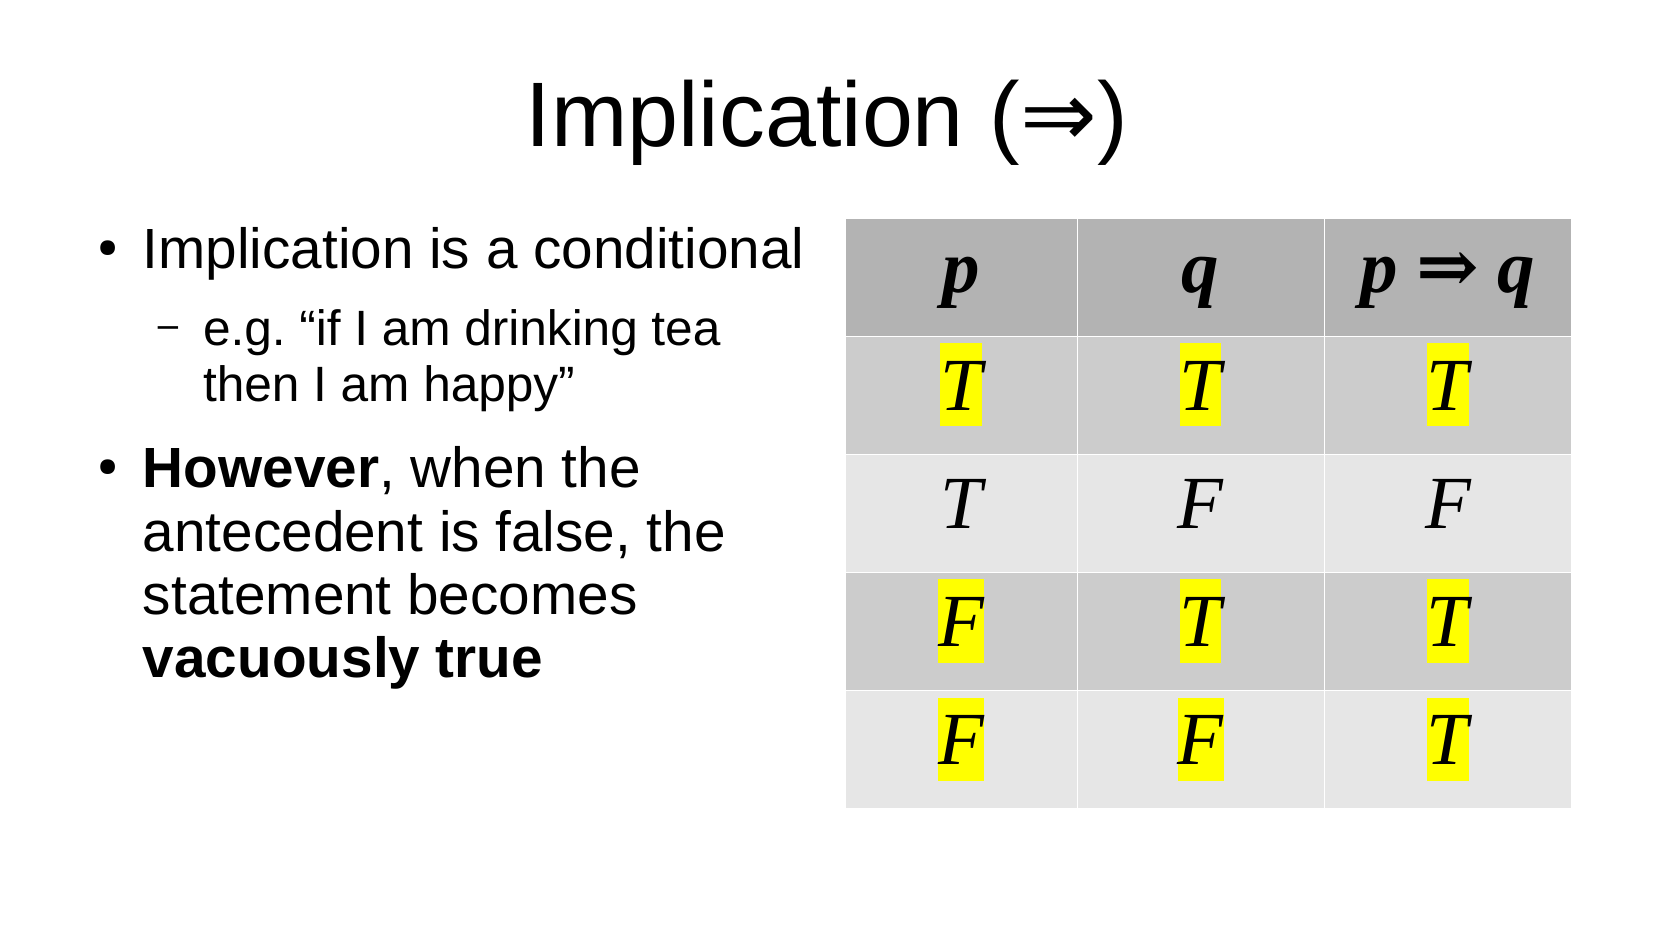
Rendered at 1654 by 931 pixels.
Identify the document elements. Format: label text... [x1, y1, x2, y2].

table_cell T [1078, 337, 1324, 454]
table_cell T [1325, 337, 1571, 454]
table_cell F [1325, 455, 1571, 572]
table_header p ⇒ q [1325, 219, 1571, 336]
table_header p [846, 219, 1077, 336]
table_cell T [1325, 573, 1571, 690]
table_cell T [1325, 691, 1571, 808]
table_cell F [1078, 691, 1324, 808]
table_cell T [1078, 573, 1324, 690]
table_cell F [846, 691, 1077, 808]
table_cell F [846, 573, 1077, 690]
table_cell F [1078, 455, 1324, 572]
table_cell T [846, 337, 1077, 454]
title Implication (⇒) [82, 37, 1571, 193]
list Implication is a conditional e.g. “if I am drinking tea then I am happy” However, when the antecedent is false, the statement becomes vacuously true [82, 217, 809, 758]
table_cell T [846, 455, 1077, 572]
table_header q [1078, 219, 1324, 336]
